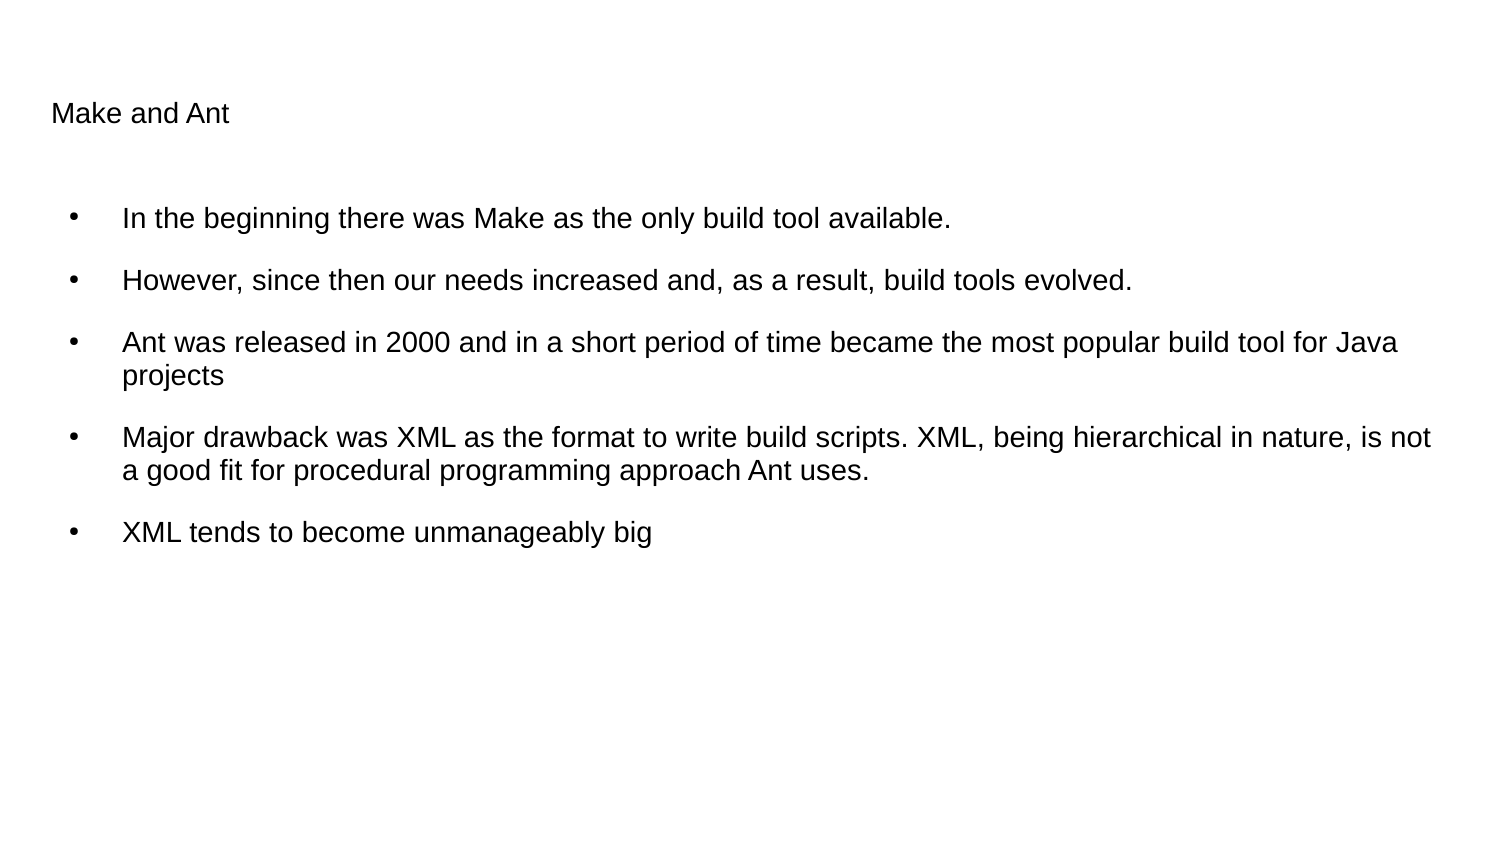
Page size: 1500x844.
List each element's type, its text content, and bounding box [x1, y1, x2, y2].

title Make and Ant [51, 48, 1449, 180]
list In the beginning there was Make as the only build tool available. However, since then our needs increased and, as a result, build tools evolved. Ant was released in 2000 and in a short period of time became the most popular build tool for Java projects Major drawback was XML as the format to write build scripts. XML, being hierarchical in nature, is not a good fit for procedural programming approach Ant uses. XML tends to become unmanageably big [51, 201, 1449, 750]
